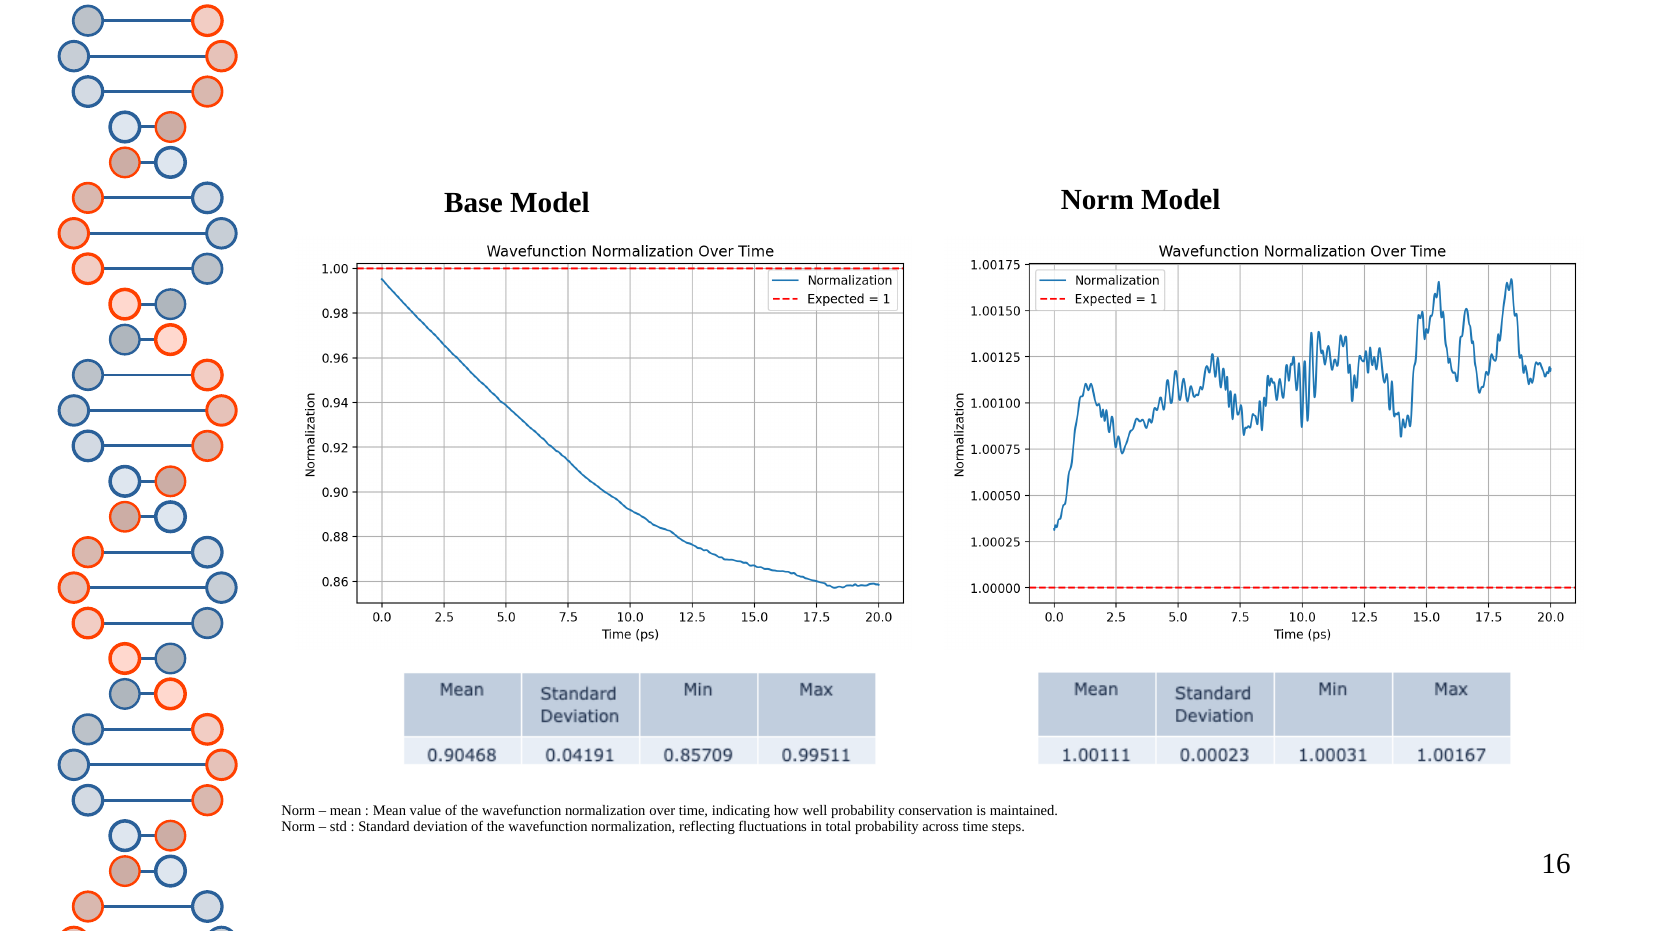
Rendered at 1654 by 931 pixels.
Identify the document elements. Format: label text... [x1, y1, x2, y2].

picture [1026, 656, 1530, 781]
picture [295, 236, 912, 650]
text_box Norm Model [1046, 175, 1259, 223]
picture [944, 236, 1584, 650]
text_box Norm – mean : Mean value of the wavefunction normalization over time, indicating how well probability conservation is maintained. Norm – std : Standard deviation of the wavefunction normalization, reflecting fluctuations in total probability across time steps. [266, 794, 1075, 846]
picture [396, 658, 888, 782]
text_box Base Model [429, 178, 611, 226]
